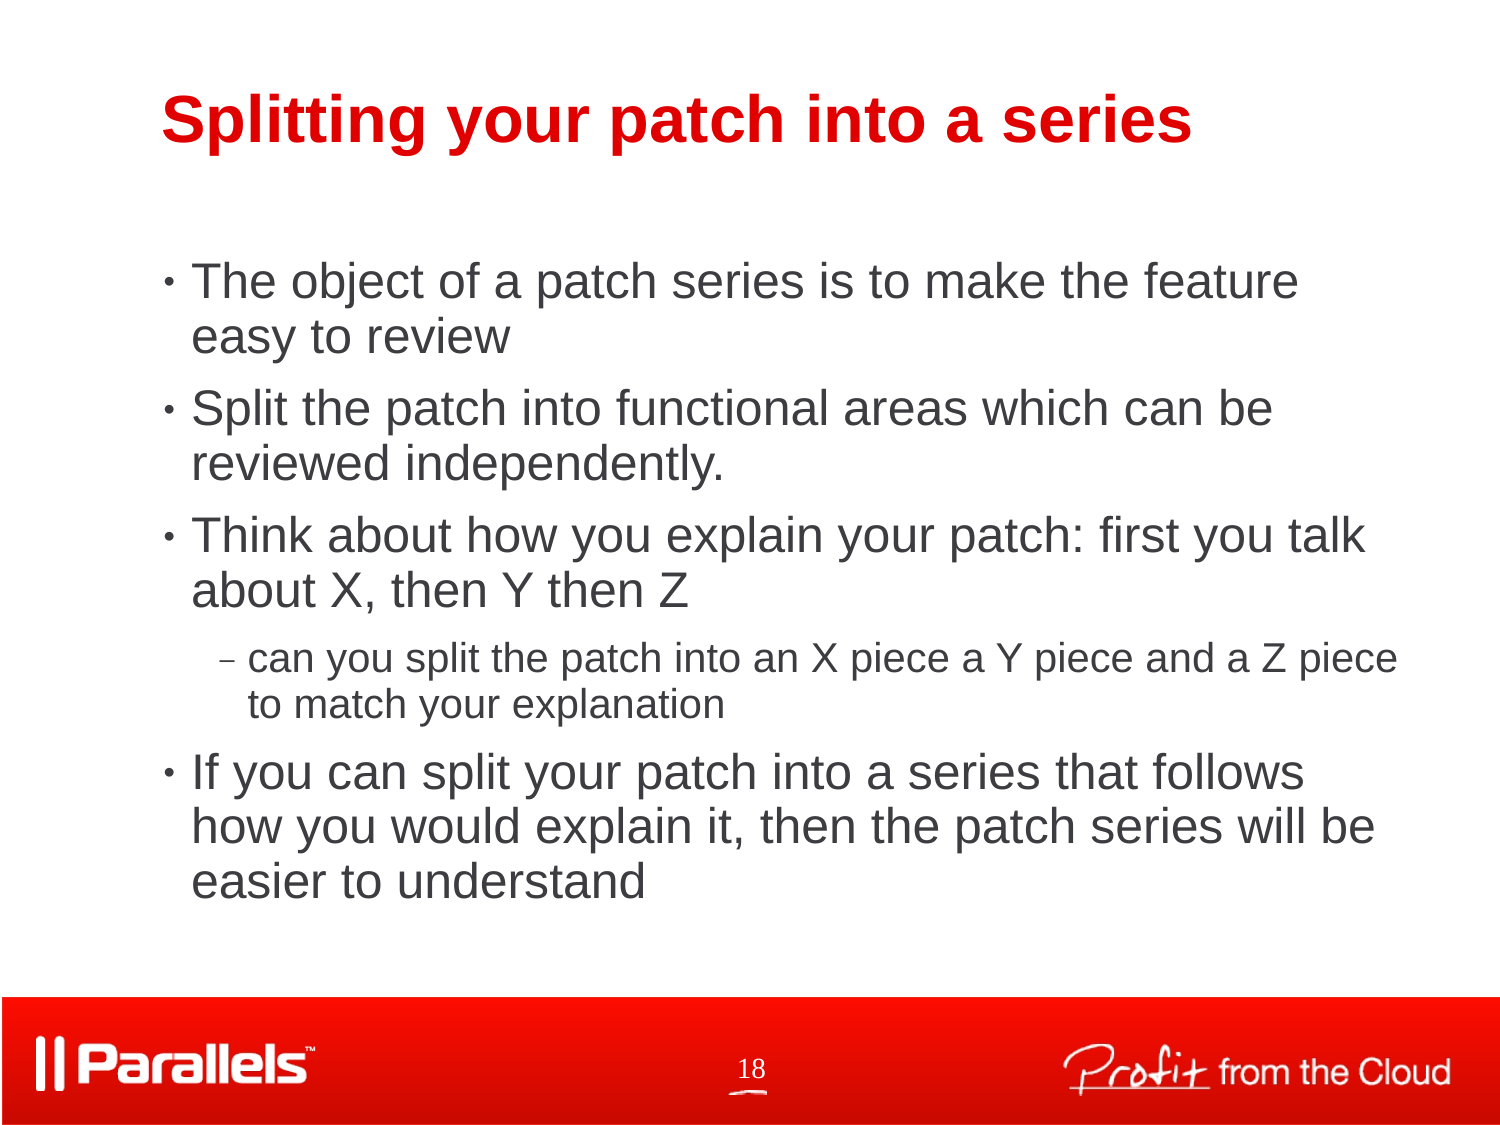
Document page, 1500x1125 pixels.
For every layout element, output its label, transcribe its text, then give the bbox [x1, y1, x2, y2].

list The object of a patch series is to make the feature easy to review Split the patch into functional areas which can be reviewed independently. Think about how you explain your patch: first you talk about X, then Y then Z can you split the patch into an X piece a Y piece and a Z piece to match your explanation If you can split your patch into a series that follows how you would explain it, then the patch series will be easier to understand [163, 254, 1404, 998]
title Splitting your patch into a series [161, 41, 1383, 205]
picture [727, 1090, 767, 1095]
picture [36, 1034, 318, 1091]
picture [1049, 1033, 1465, 1096]
